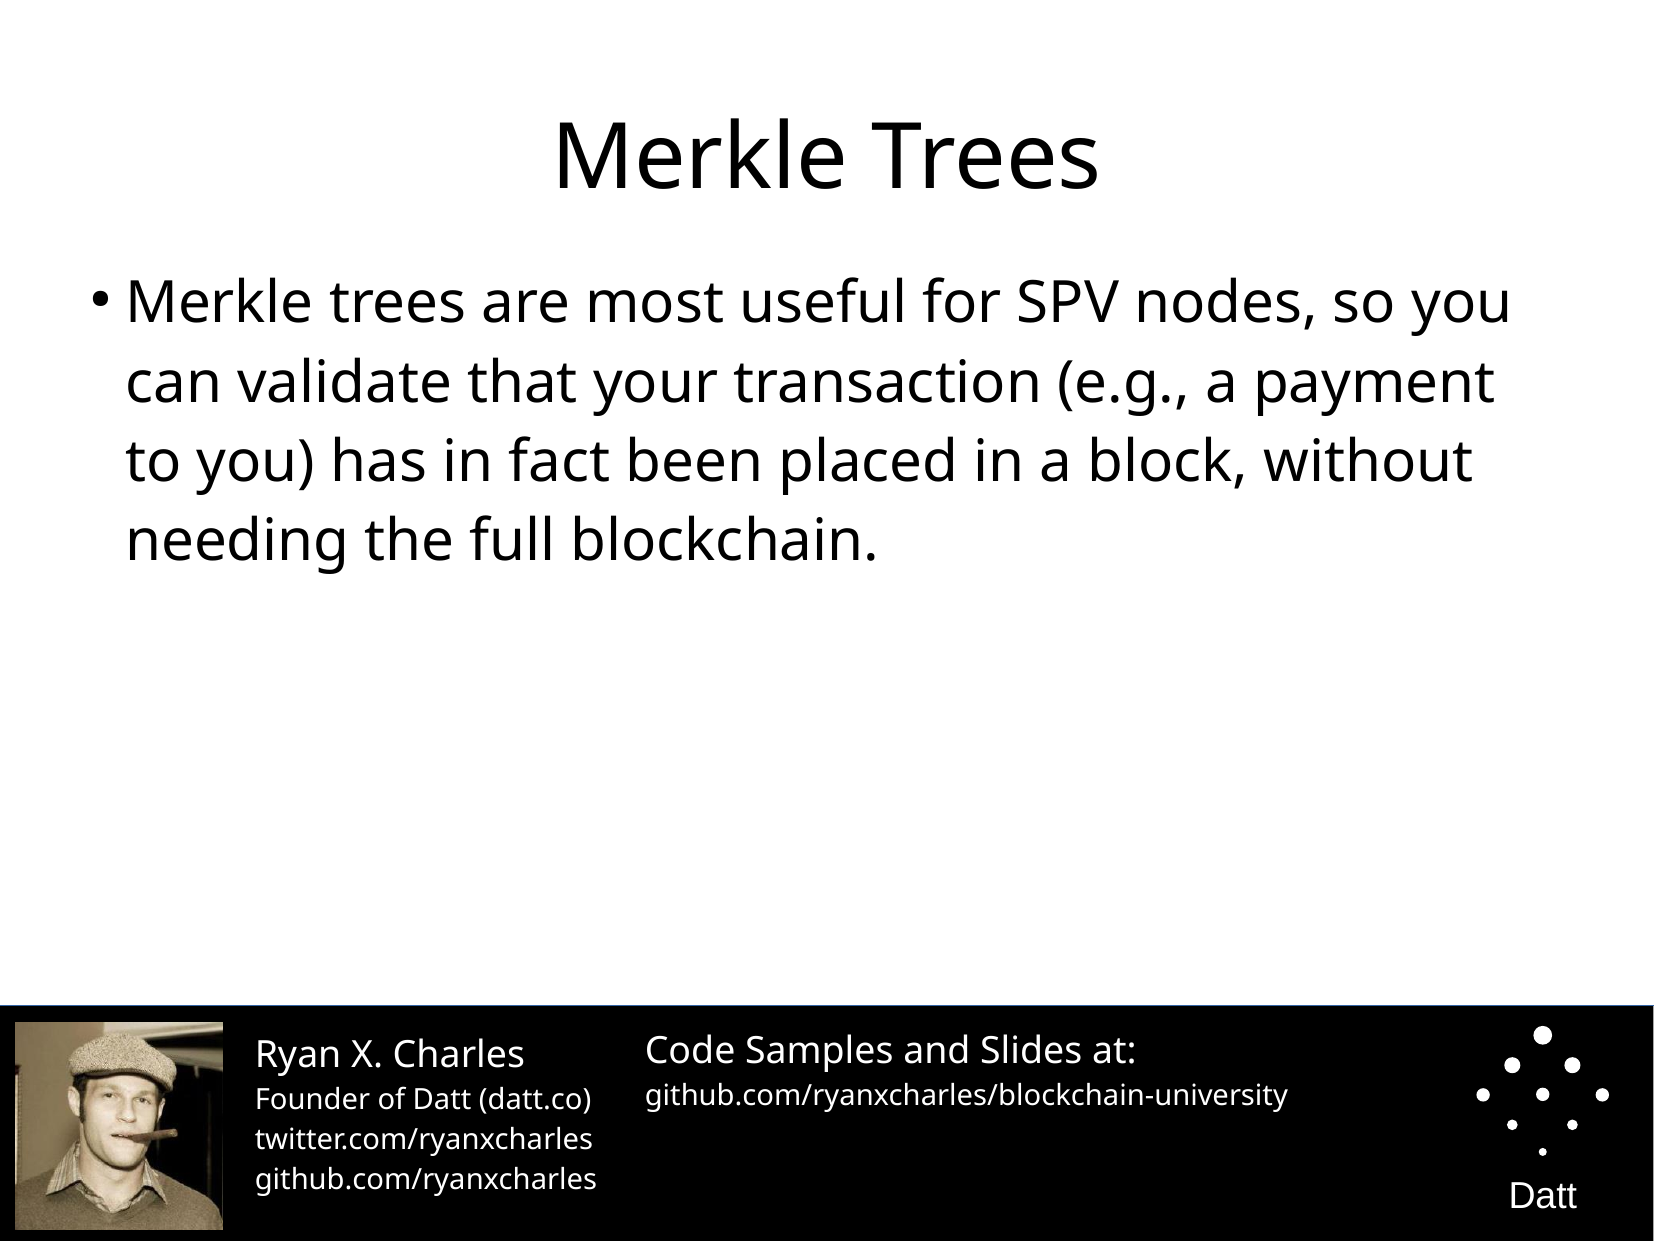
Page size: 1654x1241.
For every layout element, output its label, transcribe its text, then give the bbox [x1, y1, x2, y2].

text_box [0, 1005, 1654, 1241]
picture [1475, 1023, 1611, 1159]
subtitle Merkle trees are most useful for SPV nodes, so you can validate that your transaction (e.g., a payment to you) has in fact been placed in a block, without needing the full blockchain. [90, 260, 1546, 961]
picture [15, 1022, 223, 1231]
text_box Ryan X. Charles Founder of Datt (datt.co) twitter.com/ryanxcharles github.com/ryanxcharles [240, 1020, 976, 1241]
text_box Datt [1452, 1167, 1633, 1241]
text_box Code Samples and Slides at: github.com/ryanxcharles/blockchain-university [630, 1015, 1403, 1156]
title Merkle Trees [82, 49, 1571, 257]
